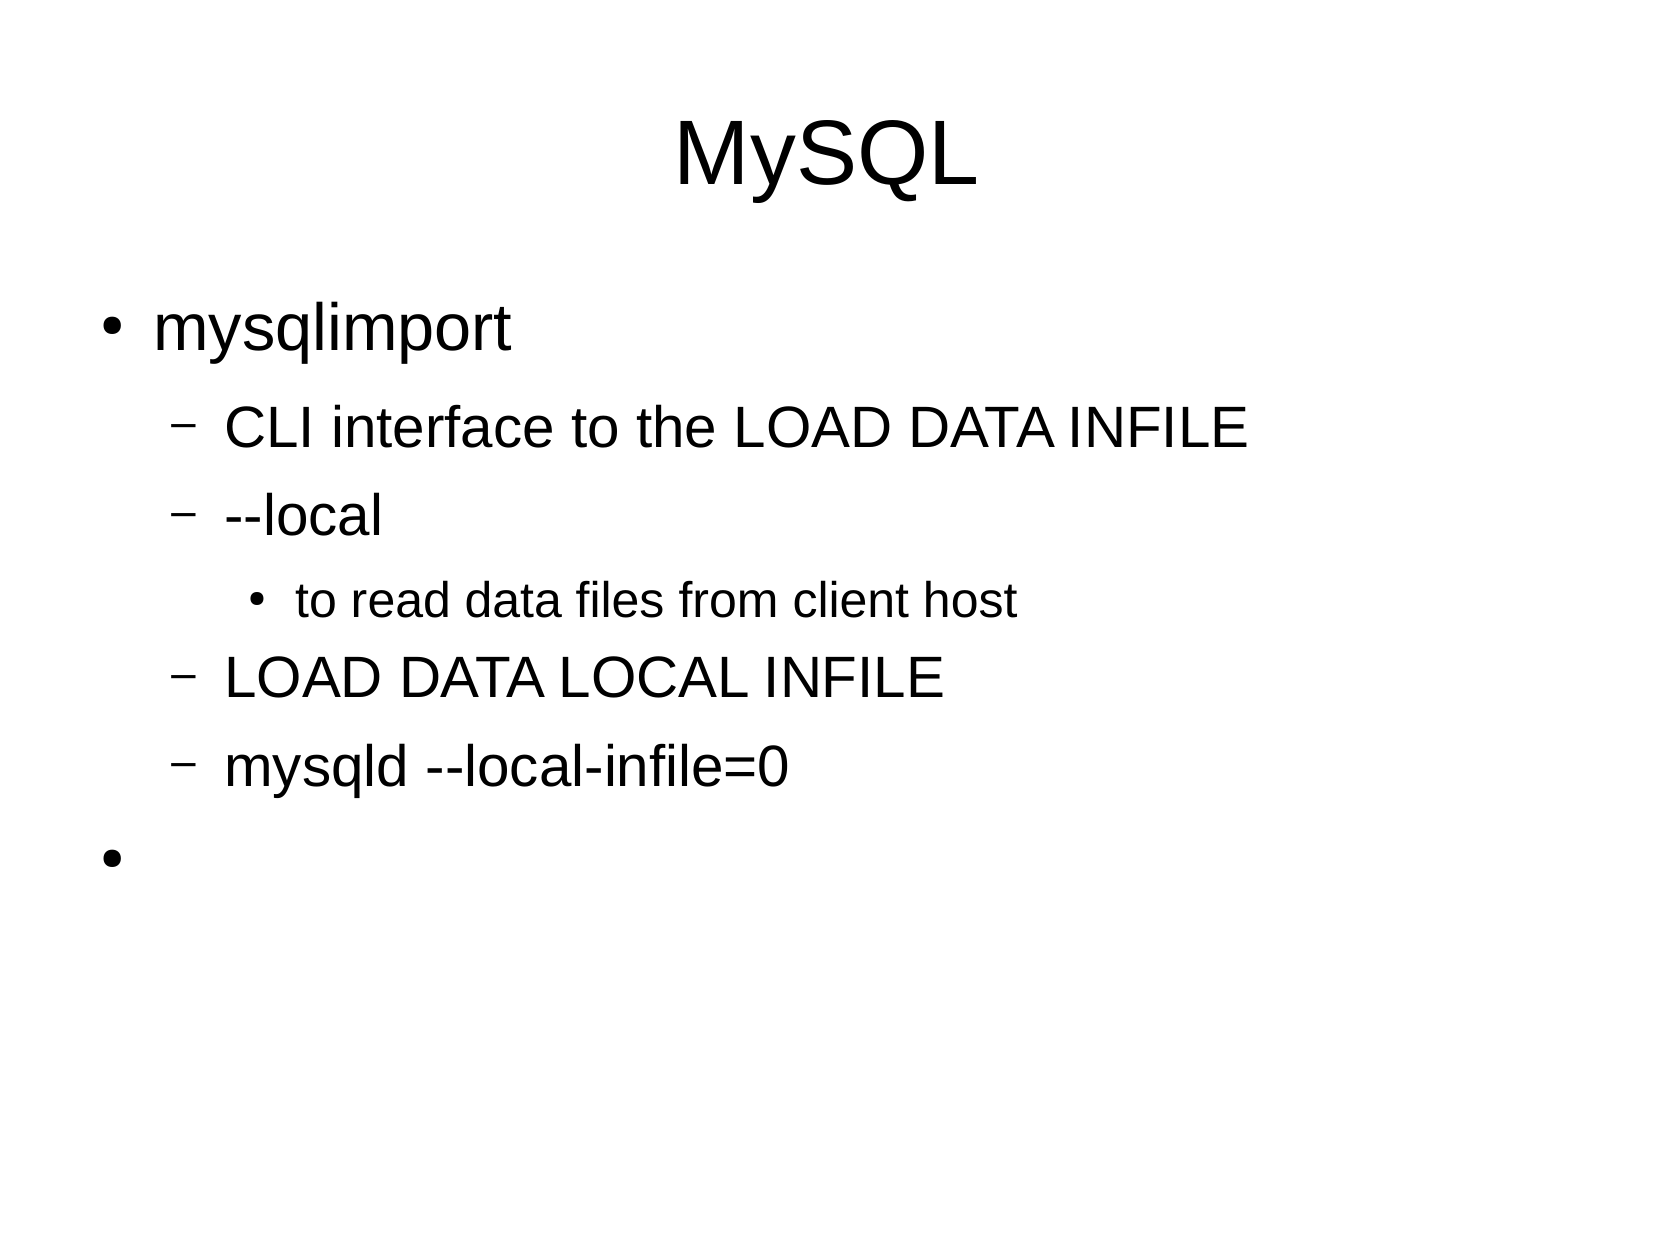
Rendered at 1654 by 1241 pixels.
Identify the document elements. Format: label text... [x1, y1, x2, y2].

list mysqlimport CLI interface to the LOAD DATA INFILE --local to read data files from client host LOAD DATA LOCAL INFILE mysqld --local-infile=0 [82, 290, 1571, 1010]
title MySQL [82, 49, 1571, 257]
